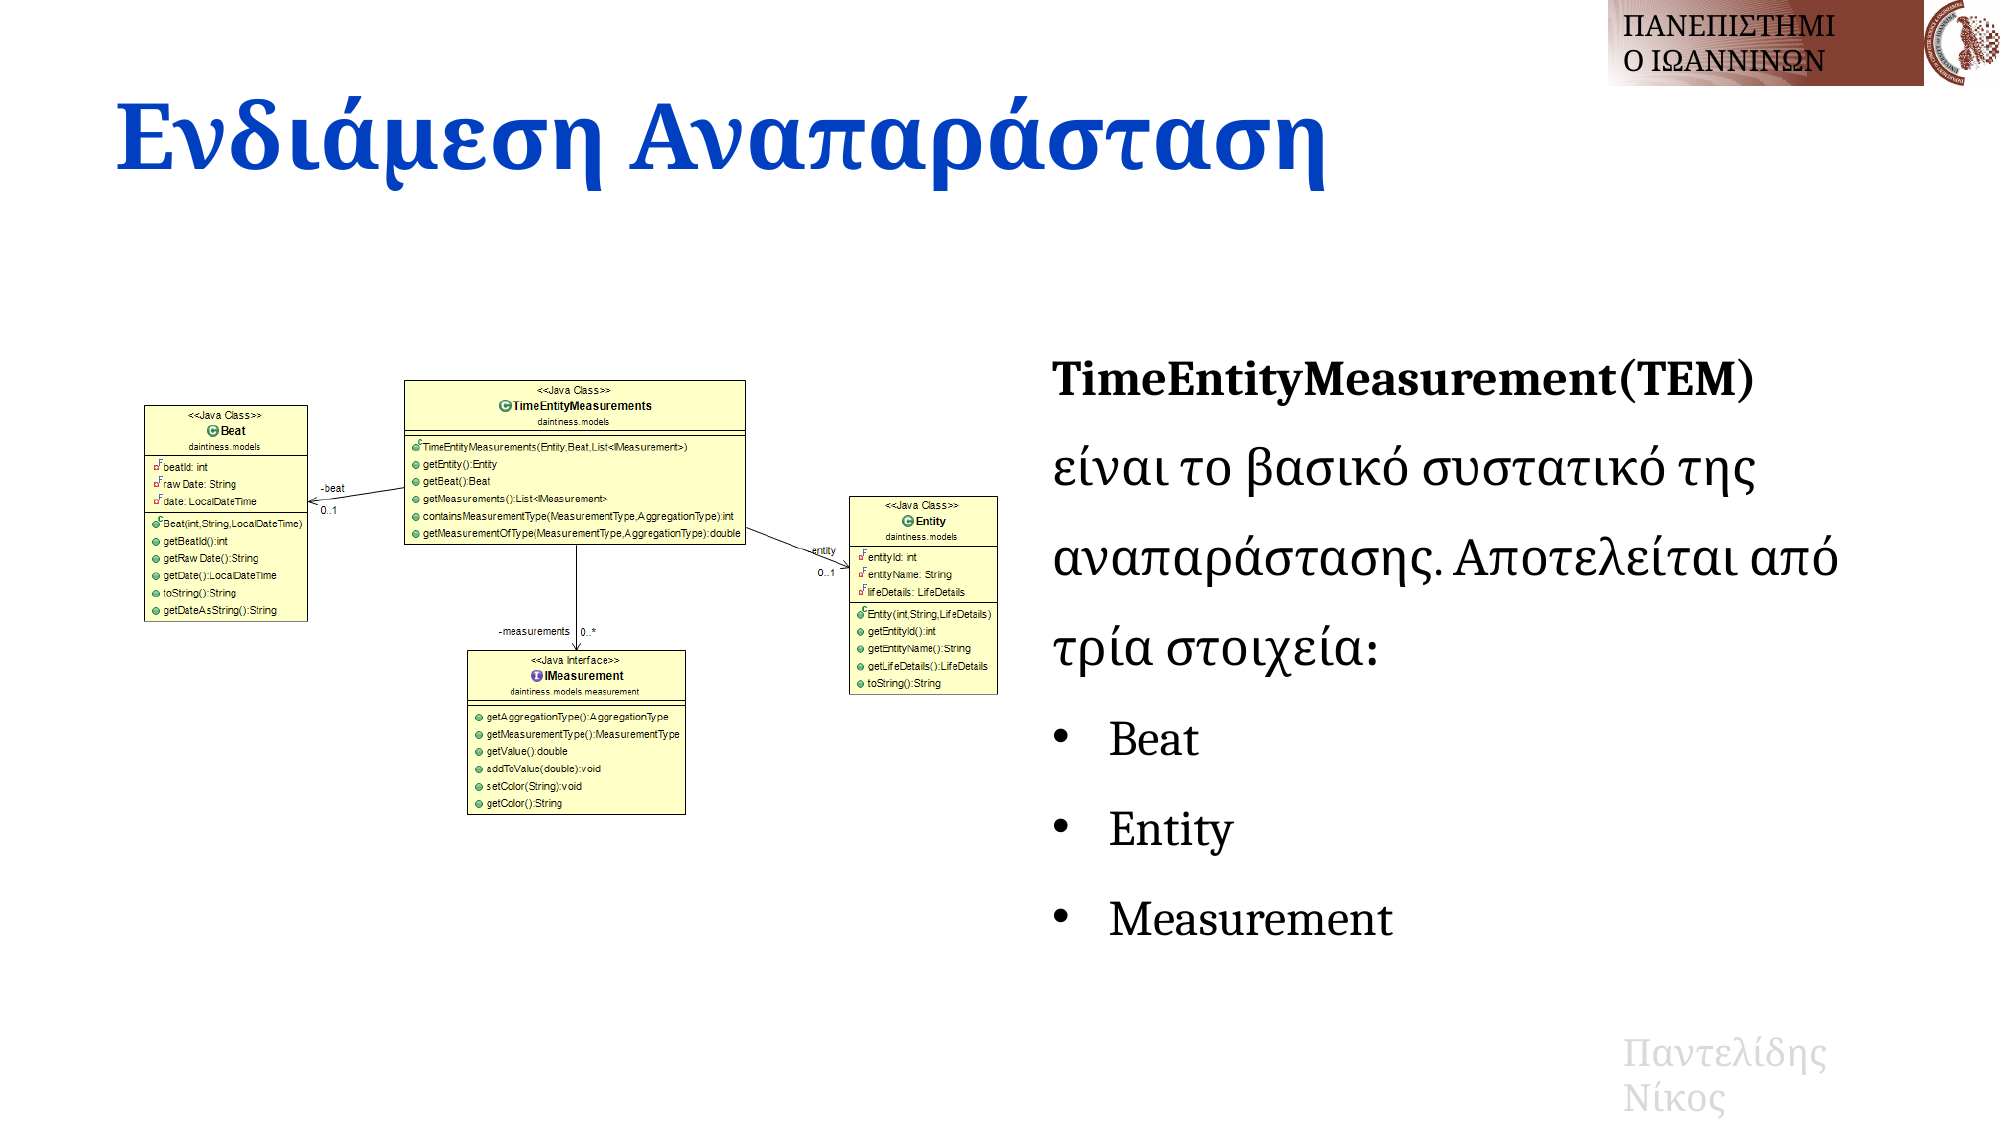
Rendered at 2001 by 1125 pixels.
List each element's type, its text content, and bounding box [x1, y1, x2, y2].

text_box TimeEntityMeasurement(TEM) είναι το βασικό συστατικό της αναπαράστασης. Αποτελείται από τρία στοιχεία: Beat Entity Measurement [1037, 307, 1879, 1039]
picture [141, 377, 1000, 817]
text_box Ενδιάμεση Αναπαράσταση [100, 82, 1493, 230]
